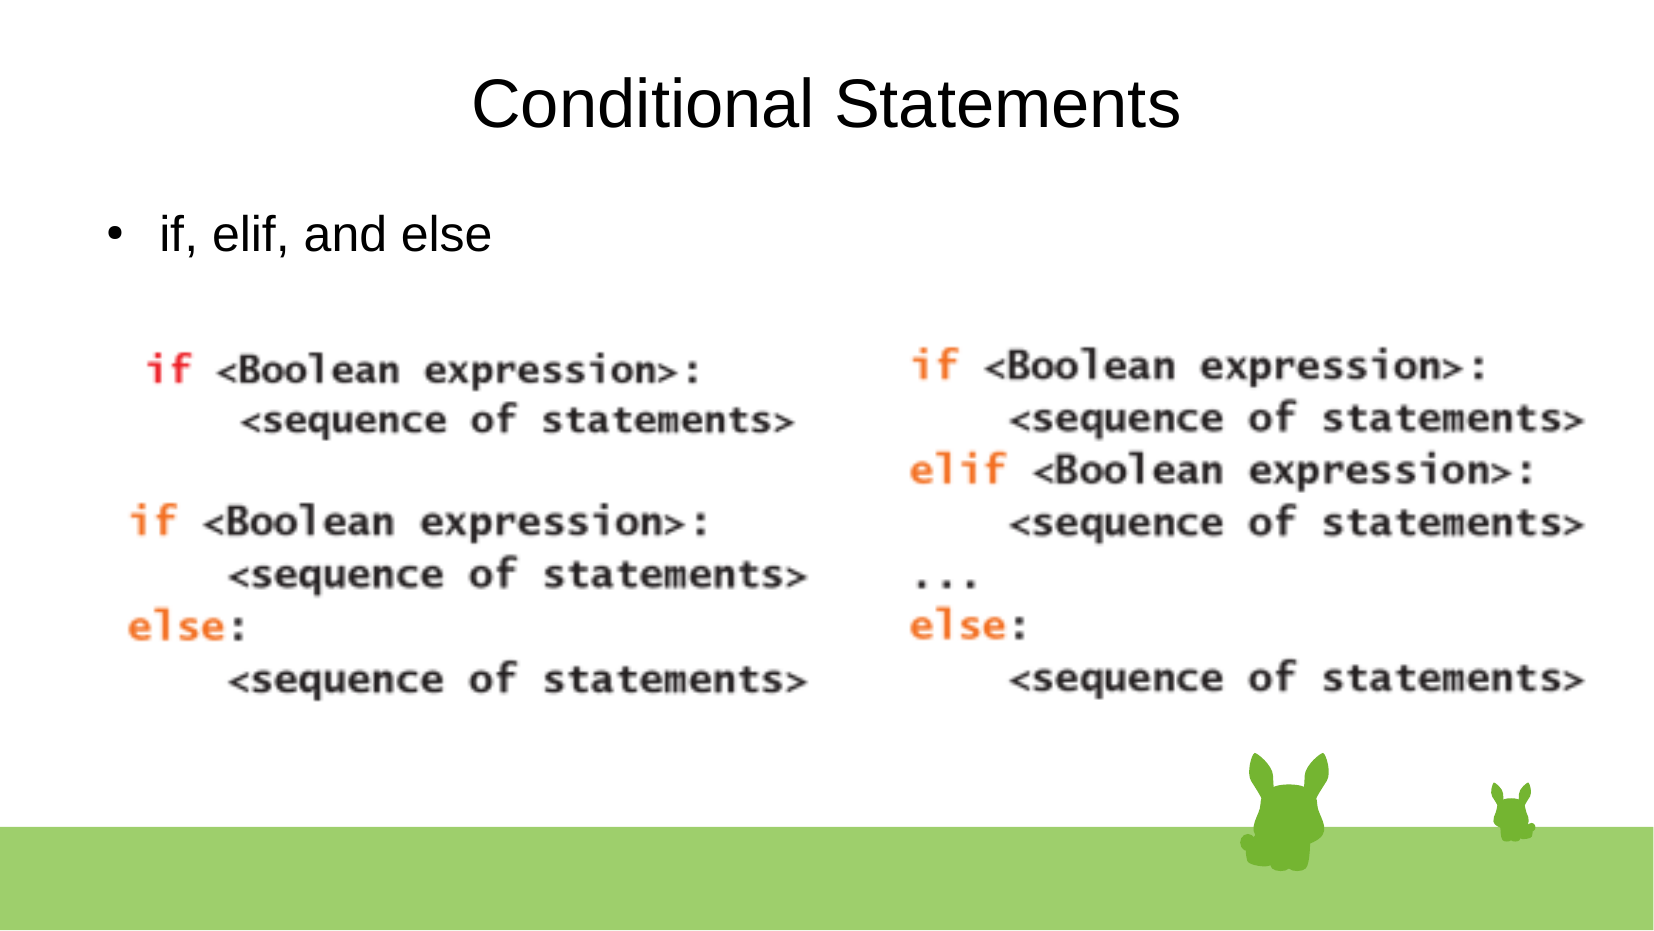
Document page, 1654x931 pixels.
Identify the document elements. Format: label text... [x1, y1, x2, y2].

picture [900, 337, 1603, 718]
picture [118, 487, 826, 713]
picture [121, 337, 826, 452]
title Conditional Statements [88, 29, 1565, 178]
list if, elif, and else [88, 206, 1565, 739]
